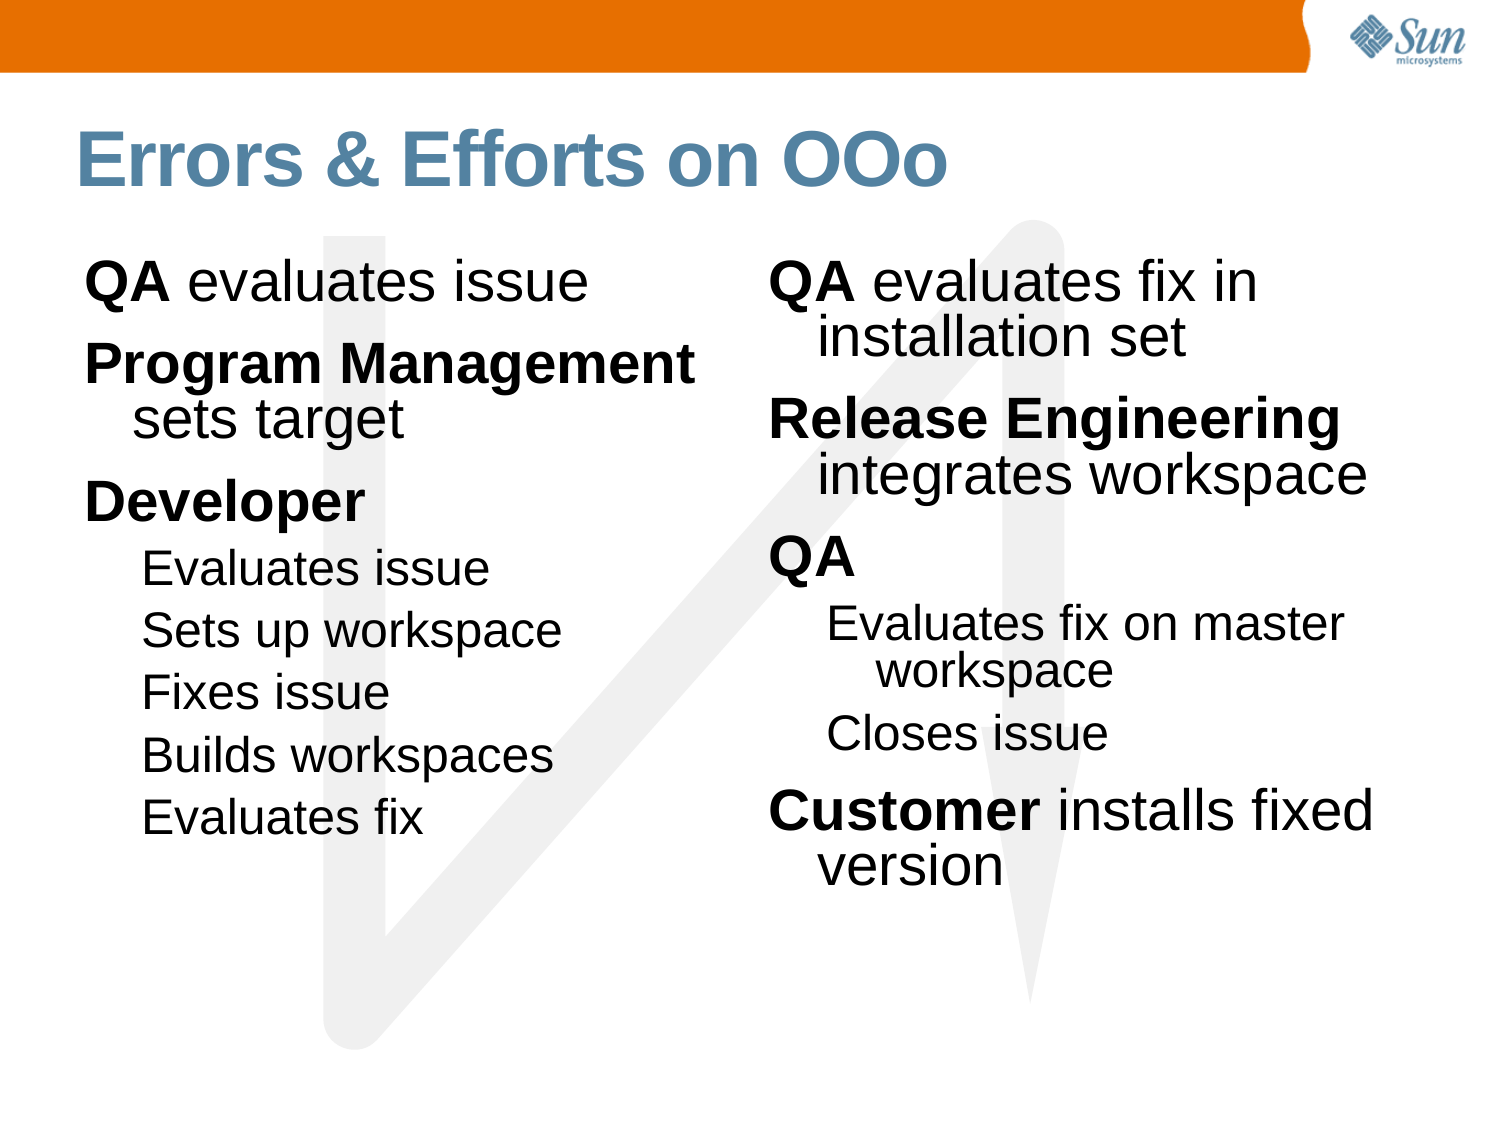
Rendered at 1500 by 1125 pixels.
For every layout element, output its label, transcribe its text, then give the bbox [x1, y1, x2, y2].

list QA evaluates issue Program Management sets target Developer Evaluates issue Sets up workspace Fixes issue Builds workspaces Evaluates fix [64, 257, 717, 1017]
list QA evaluates fix in installation set Release Engineering integrates workspace QA Evaluates fix on master workspace Closes issue Customer installs fixed version [749, 257, 1402, 1017]
title Errors & Efforts on OOo [75, 122, 1438, 228]
picture [0, 0, 1500, 75]
